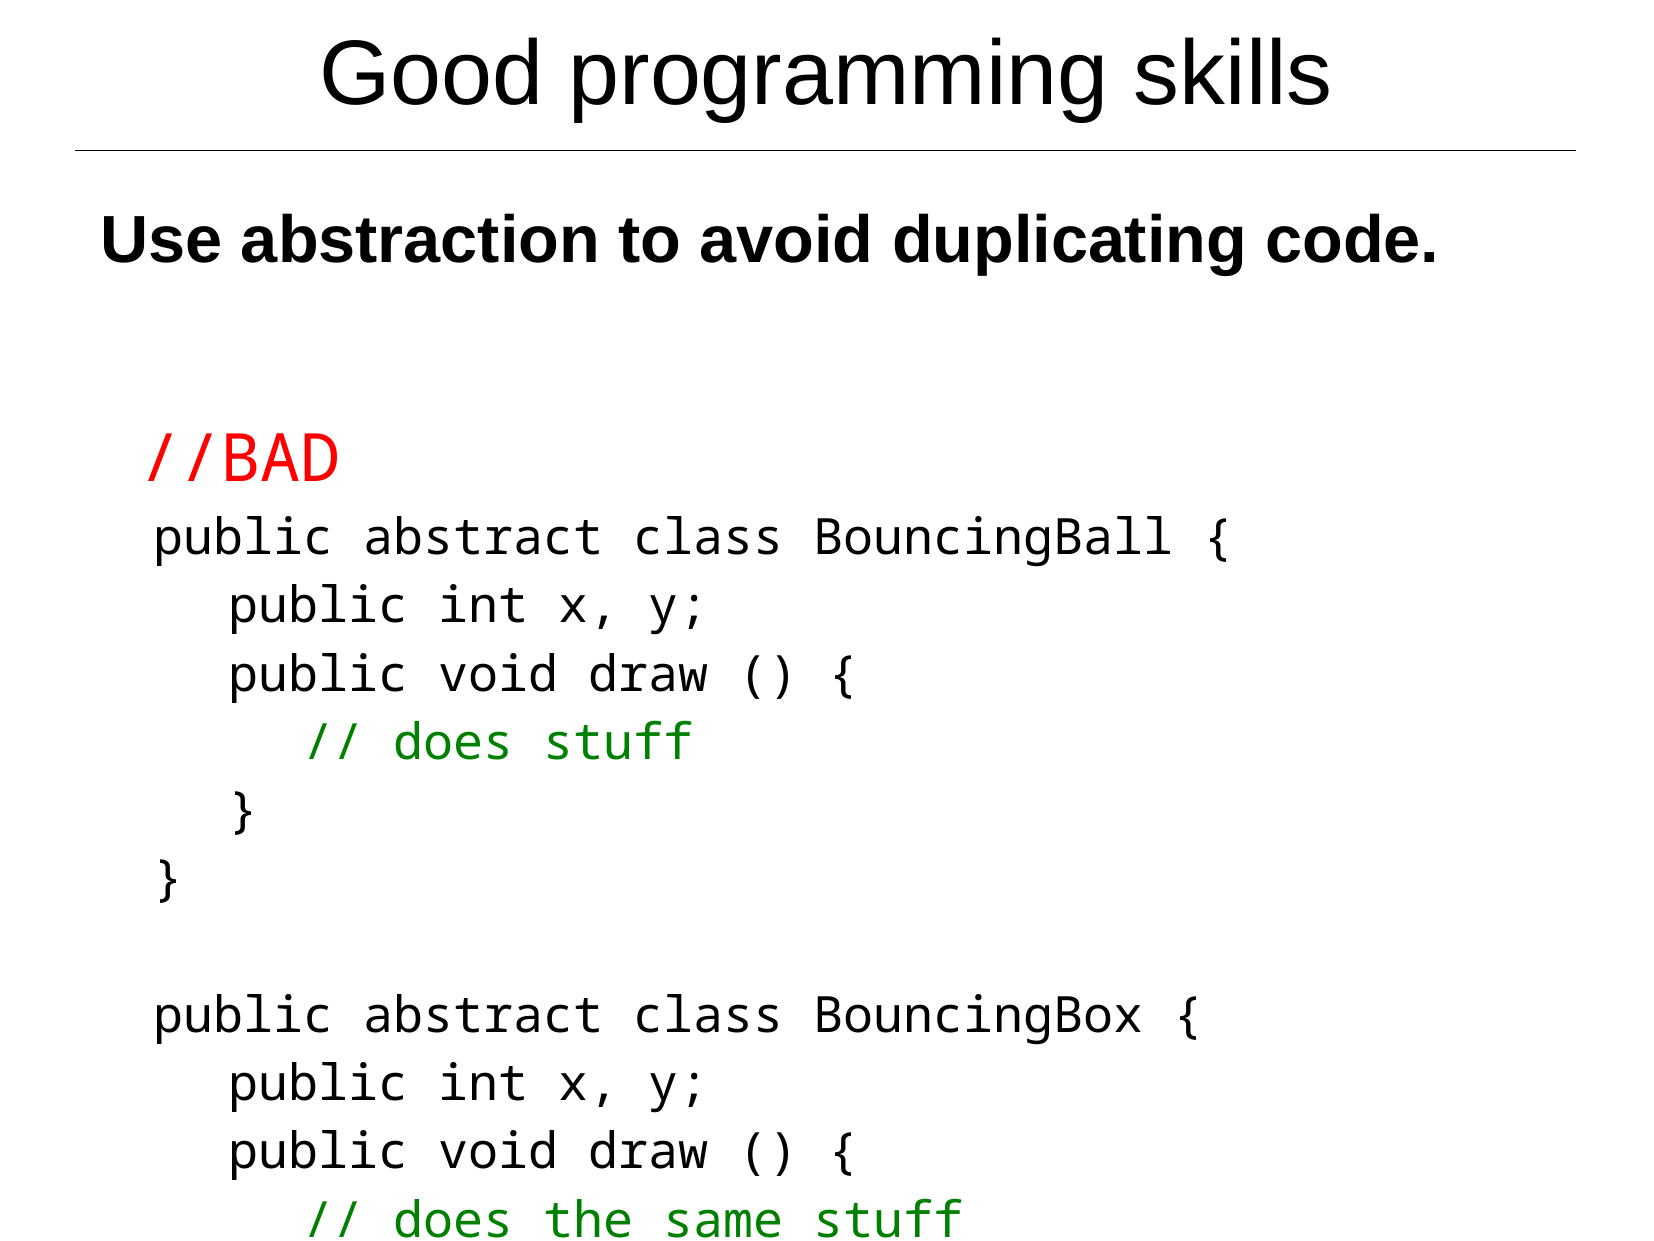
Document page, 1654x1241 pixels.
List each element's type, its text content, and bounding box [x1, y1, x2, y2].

title Good programming skills [82, 3, 1571, 143]
list Use abstraction to avoid duplicating code. //BAD public abstract class BouncingBall { public int x, y; public void draw () { // does stuff } } public abstract class BouncingBox { public int x, y; public void draw () { // does the same stuff } } [82, 201, 1571, 1241]
